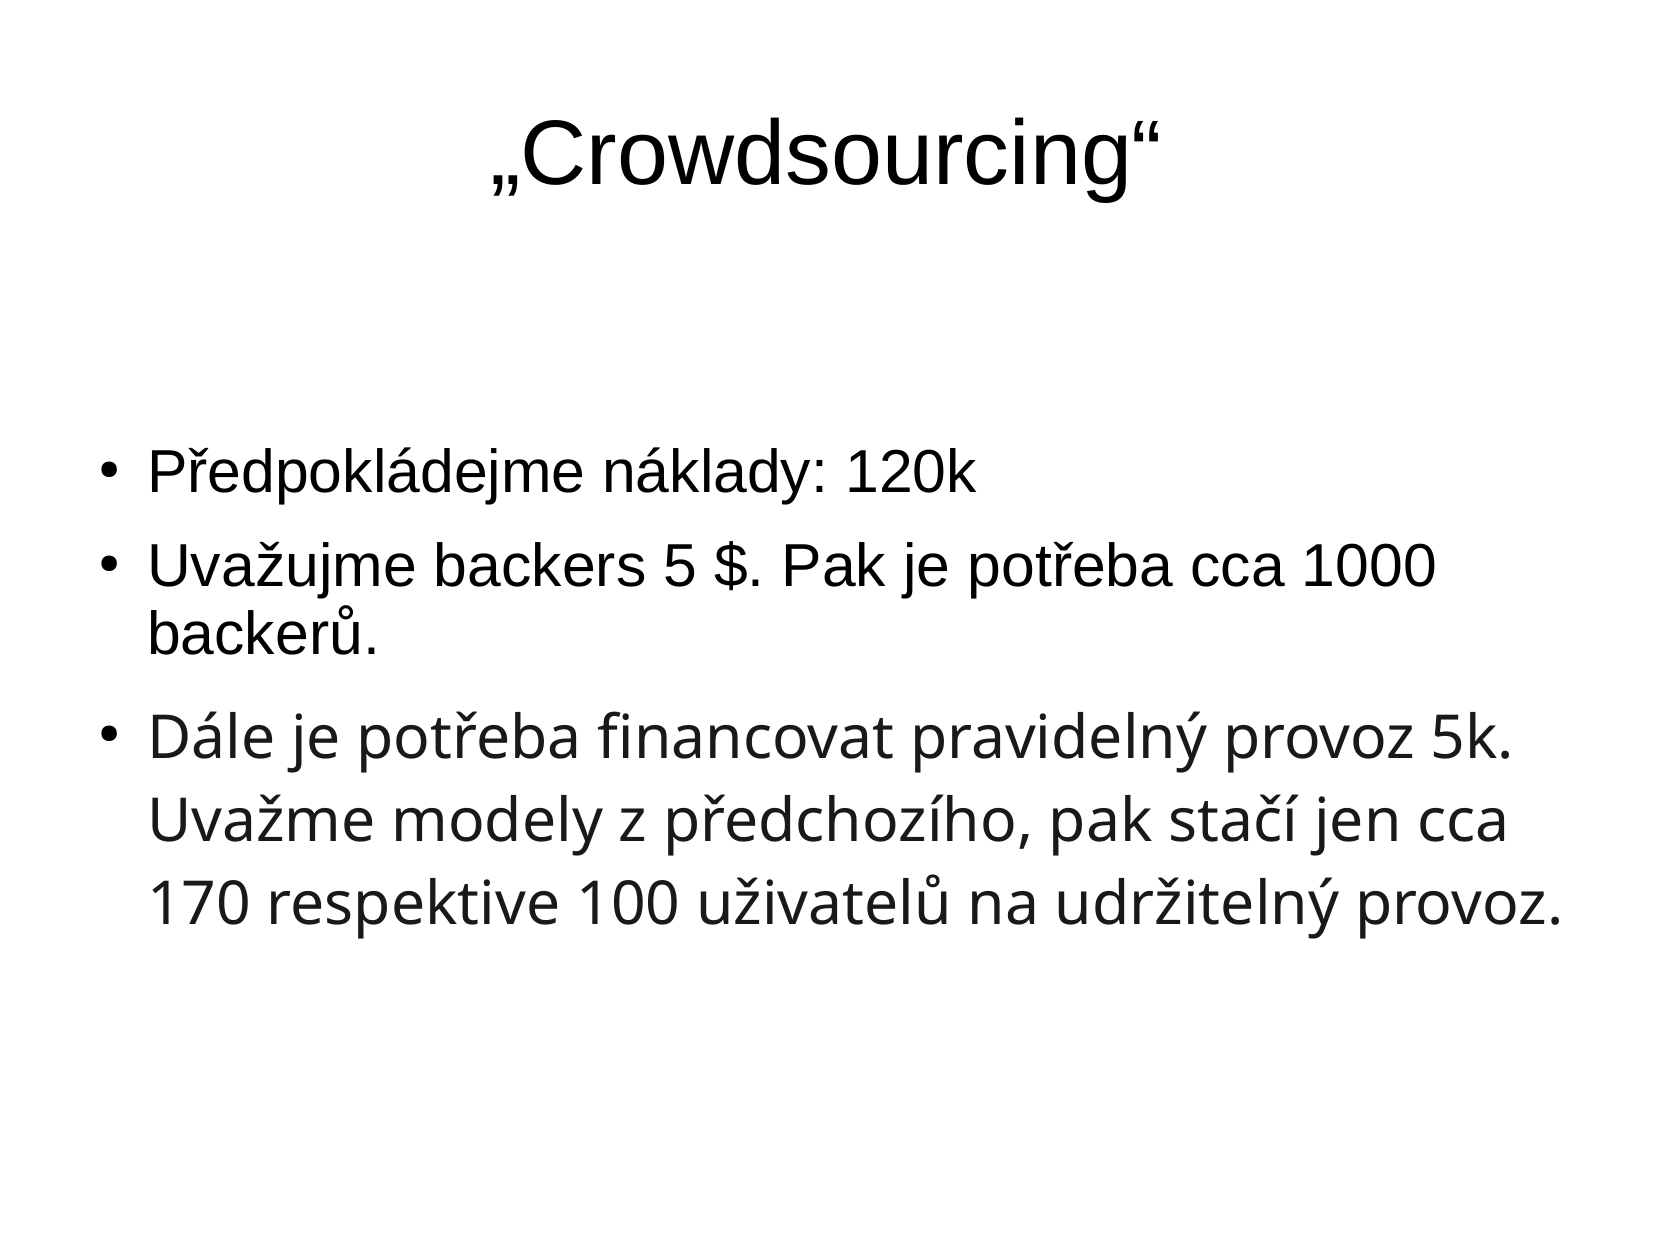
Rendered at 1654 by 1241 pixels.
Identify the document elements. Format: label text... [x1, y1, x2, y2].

list Předpokládejme náklady: 120k Uvažujme backers 5 $. Pak je potřeba cca 1000 backerů. Dále je potřeba financovat pravidelný provoz 5k. Uvažme modely z předchozího, pak stačí jen cca 170 respektive 100 uživatelů na udržitelný provoz. [82, 437, 1571, 1010]
title „Crowdsourcing“ [82, 49, 1571, 257]
